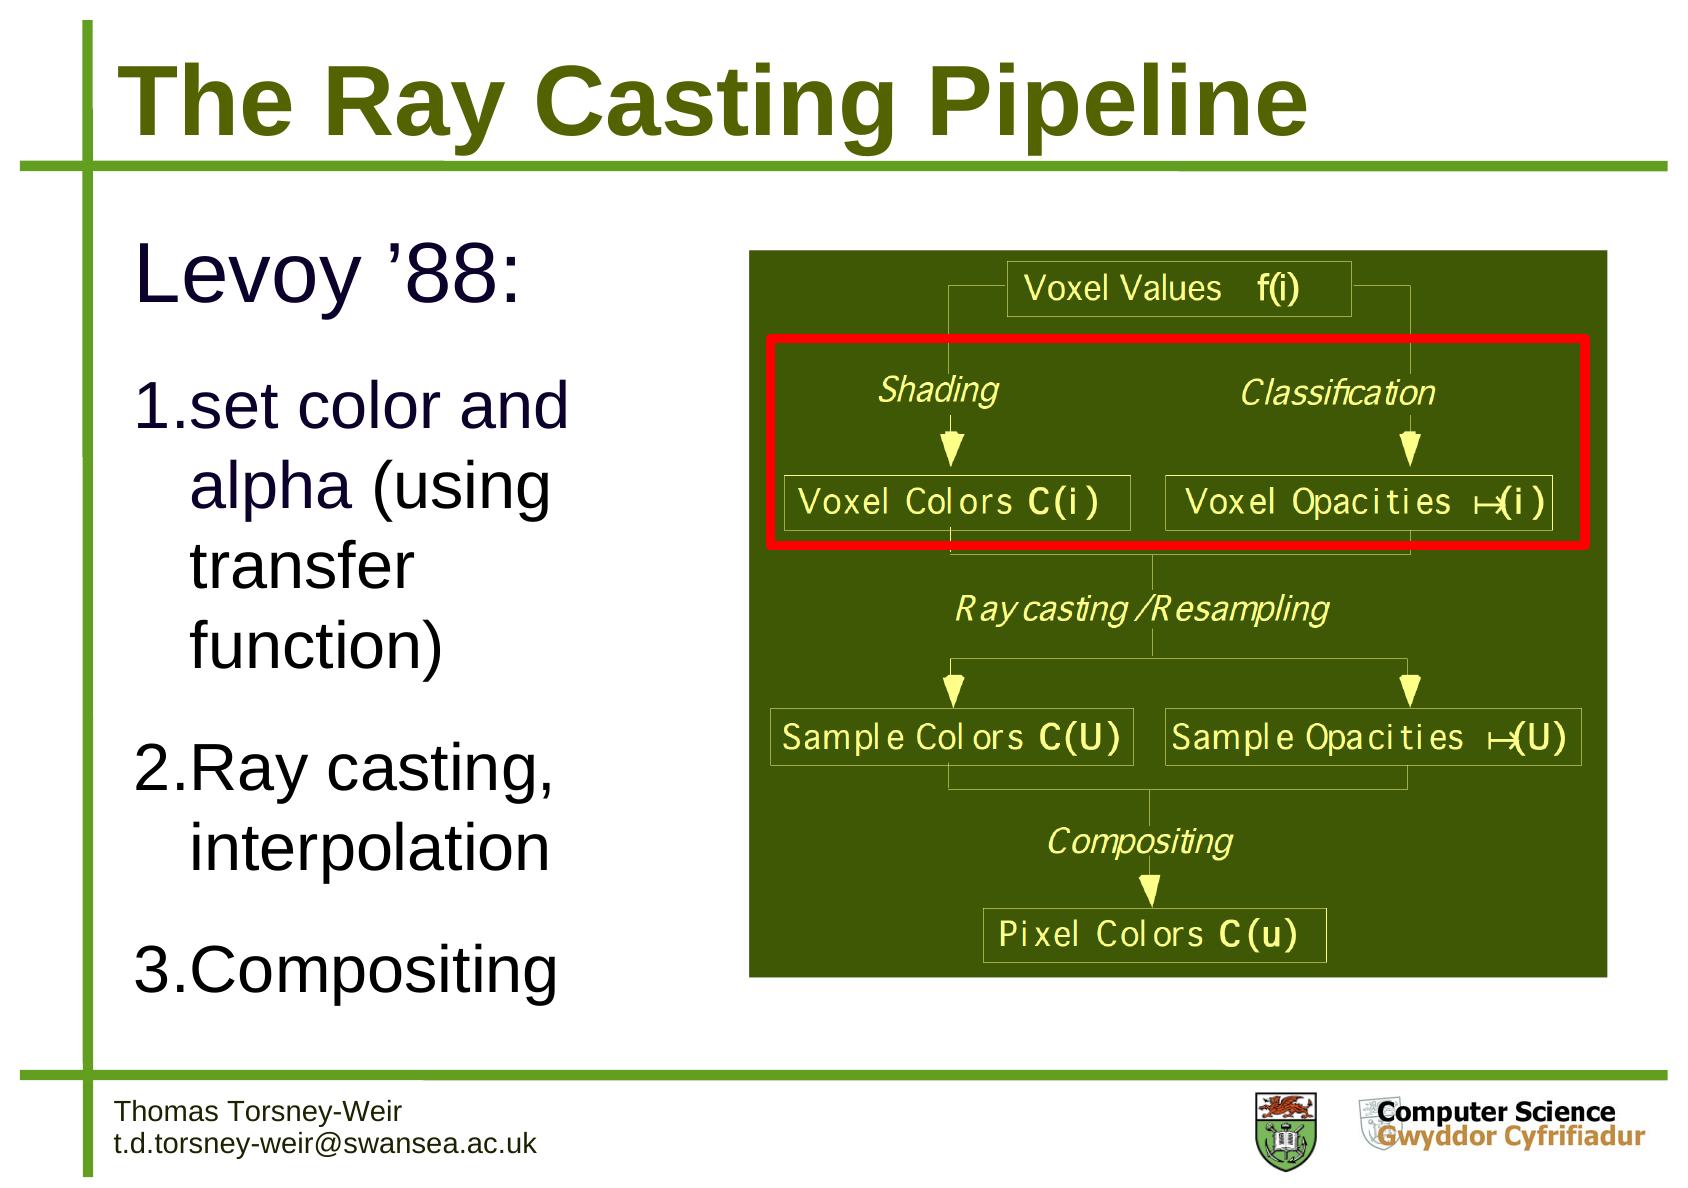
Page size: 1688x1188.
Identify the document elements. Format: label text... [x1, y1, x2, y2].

picture [1240, 1092, 1654, 1173]
title The Ray Casting Pipeline [101, 36, 1666, 166]
picture [732, 230, 1622, 988]
list Levoy ’88: 1. set color and alpha (using transfer function) 2. Ray casting, interpolation 3. Compositing [117, 209, 691, 1060]
